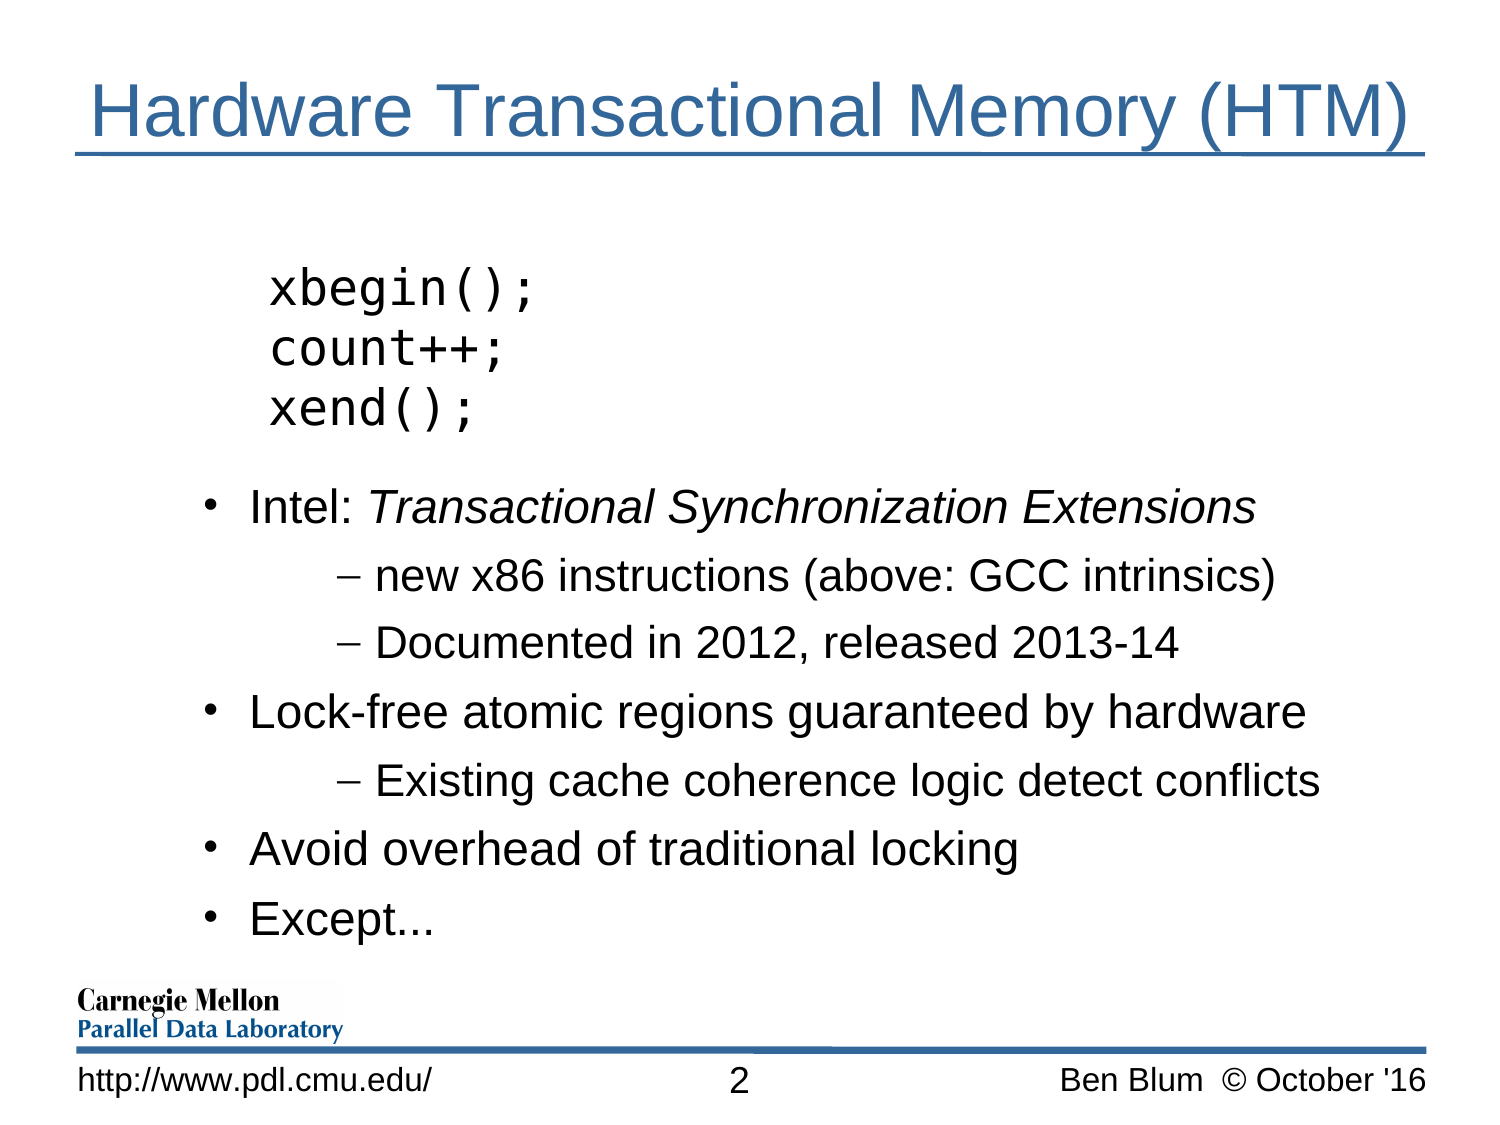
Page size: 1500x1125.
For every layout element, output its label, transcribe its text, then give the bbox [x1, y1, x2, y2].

text_box xbegin(); count++; xend(); [254, 187, 1192, 938]
list Intel: Transactional Synchronization Extensions new x86 instructions (above: GCC intrinsics) Documented in 2012, released 2013-14 Lock-free atomic regions guaranteed by hardware Existing cache coherence logic detect conflicts Avoid overhead of traditional locking Except... [112, 181, 1388, 961]
title Hardware Transactional Memory (HTM) [37, 8, 1463, 204]
picture [77, 979, 343, 1044]
